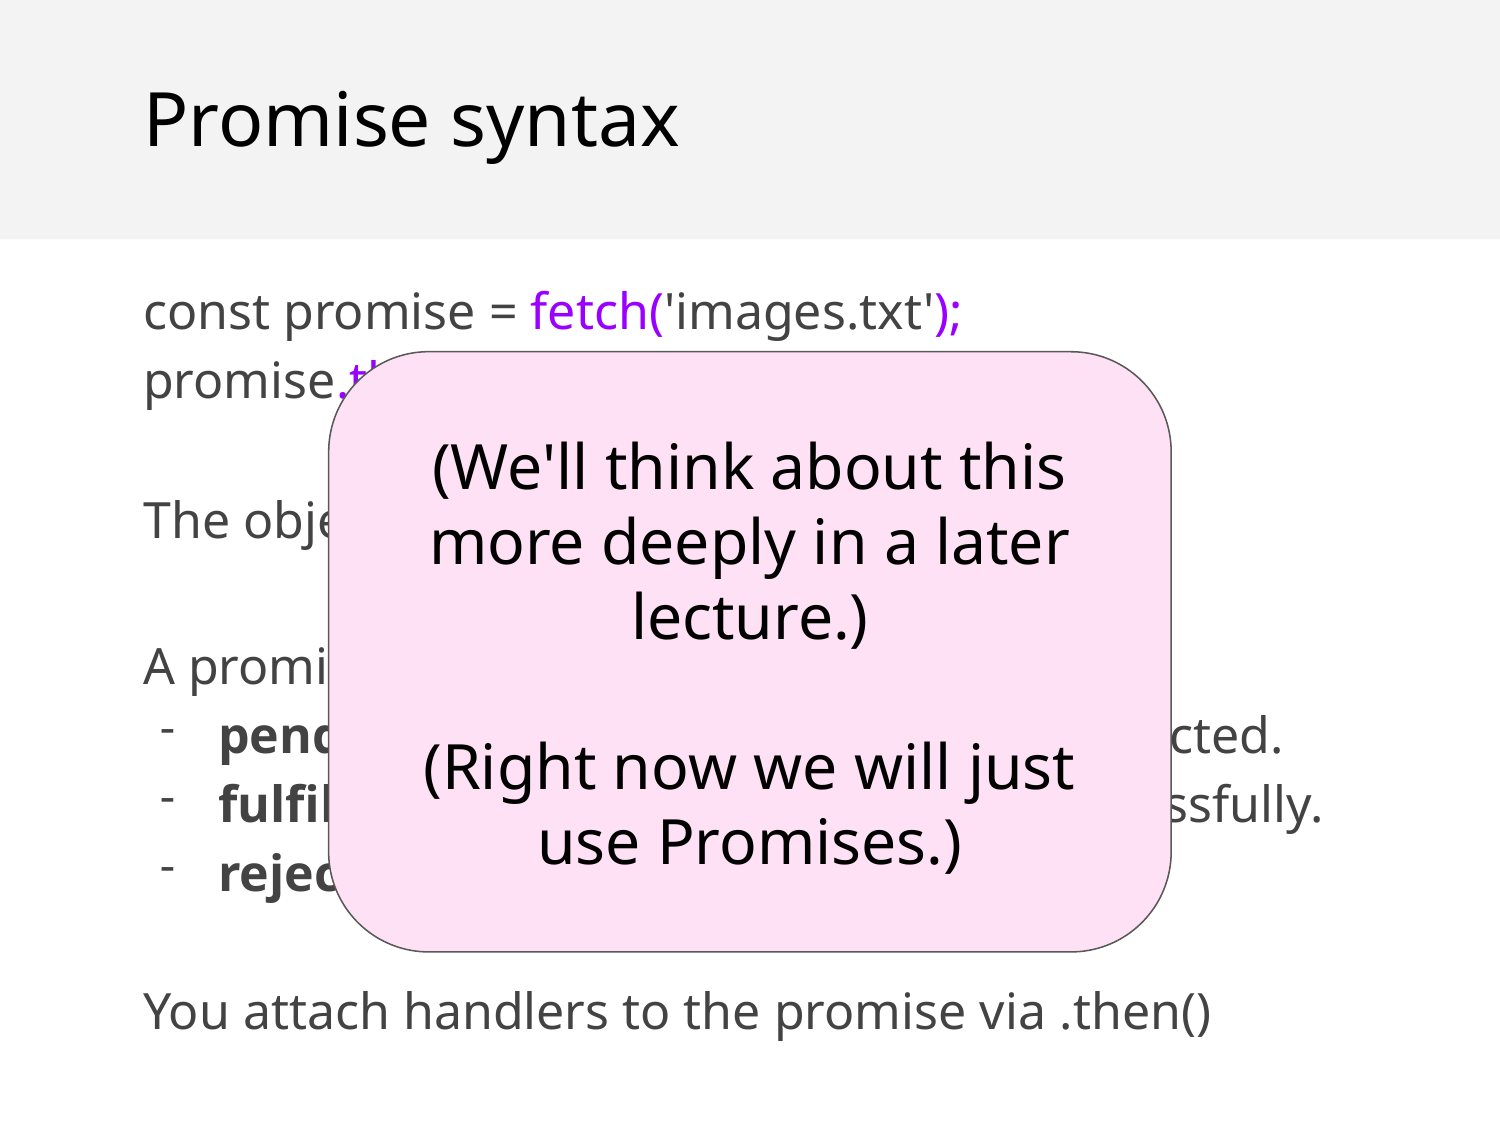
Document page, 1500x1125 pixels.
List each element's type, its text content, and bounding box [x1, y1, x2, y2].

list const promise = fetch('images.txt'); promise.then(onSuccess, onFail); The object fetch returns is of type Promise. A promise is in one of three states: pending: initial state, not fulfilled or rejected. fulfilled: the operation completed successfully. rejected: the operation failed. You attach handlers to the promise via .then() [128, 255, 1372, 1088]
title Promise syntax [128, 56, 1372, 183]
text_box (We'll think about this more deeply in a later lecture.) (Right now we will just use Promises.) [328, 351, 1172, 952]
